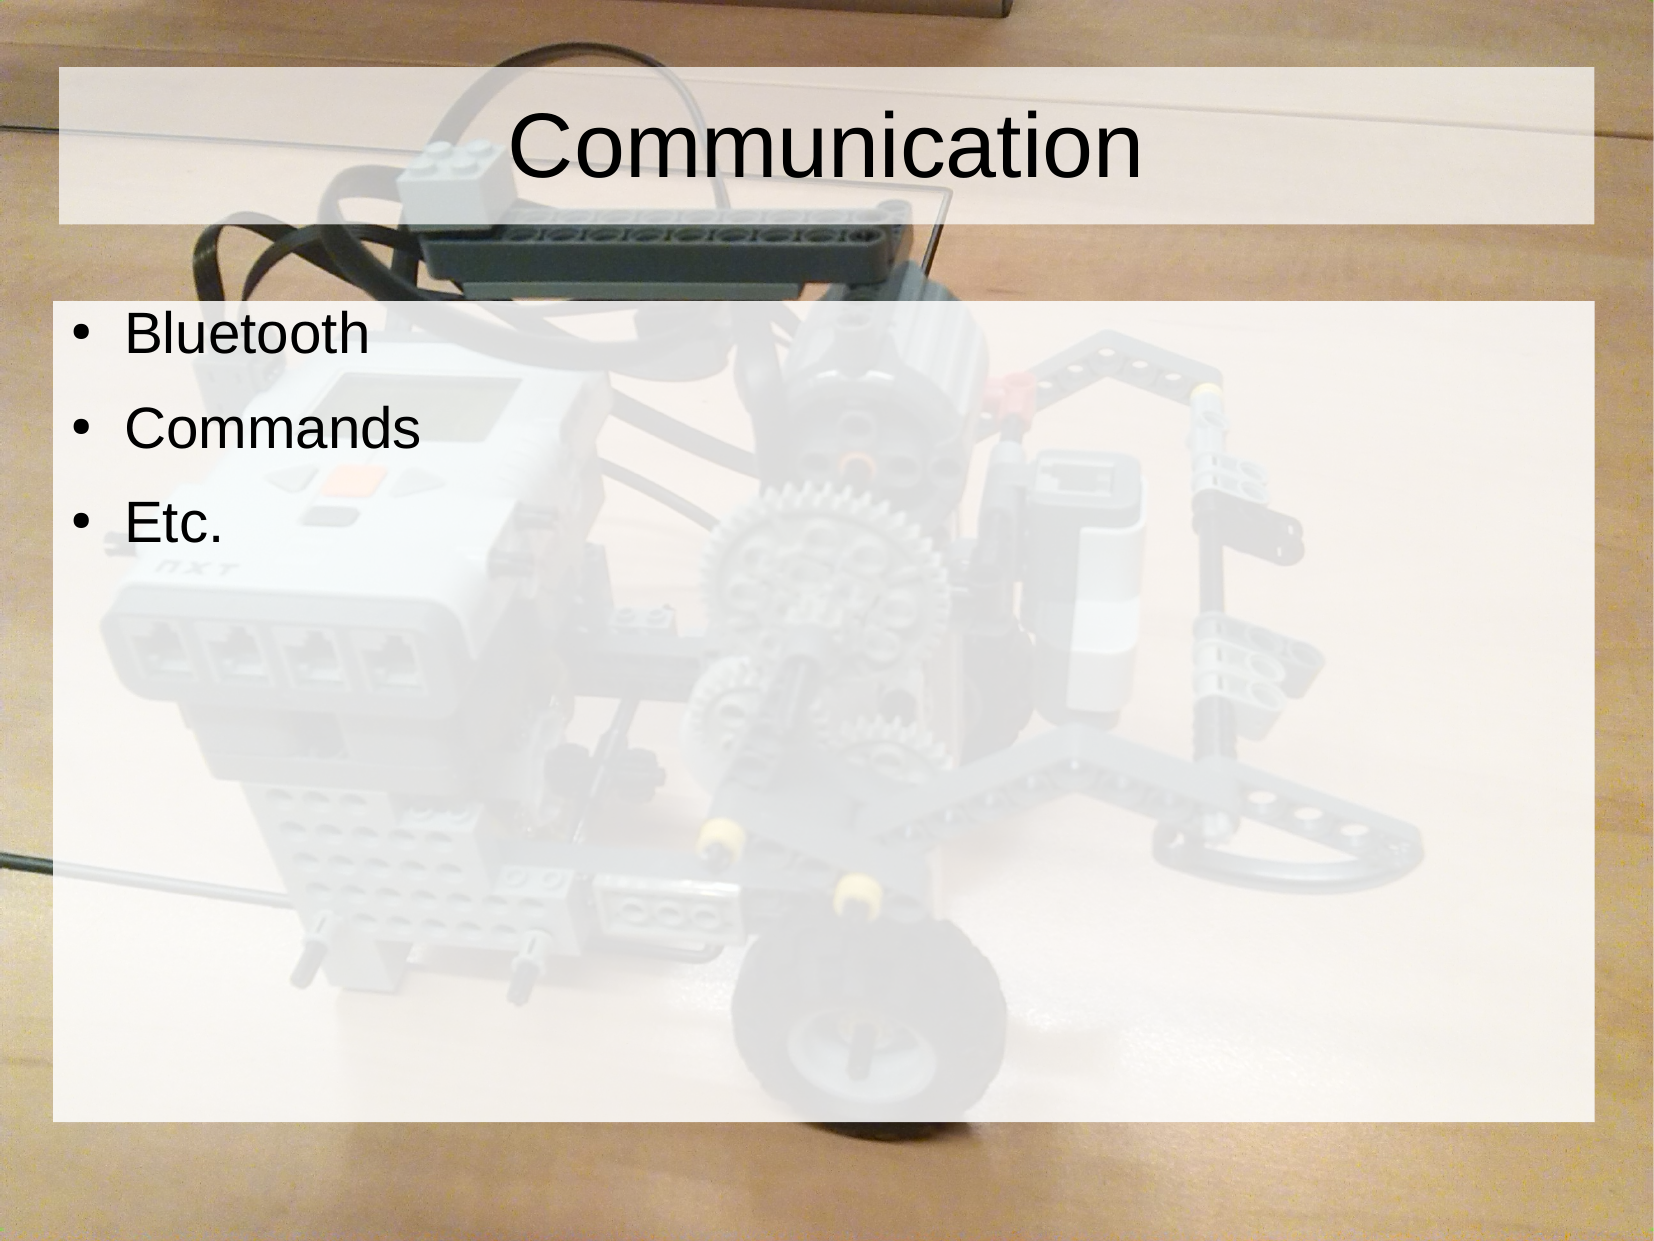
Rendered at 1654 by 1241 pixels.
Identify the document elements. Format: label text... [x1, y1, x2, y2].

list Bluetooth Commands Etc. [53, 301, 1595, 1123]
title Communication [59, 67, 1595, 225]
picture [0, 0, 1654, 1241]
